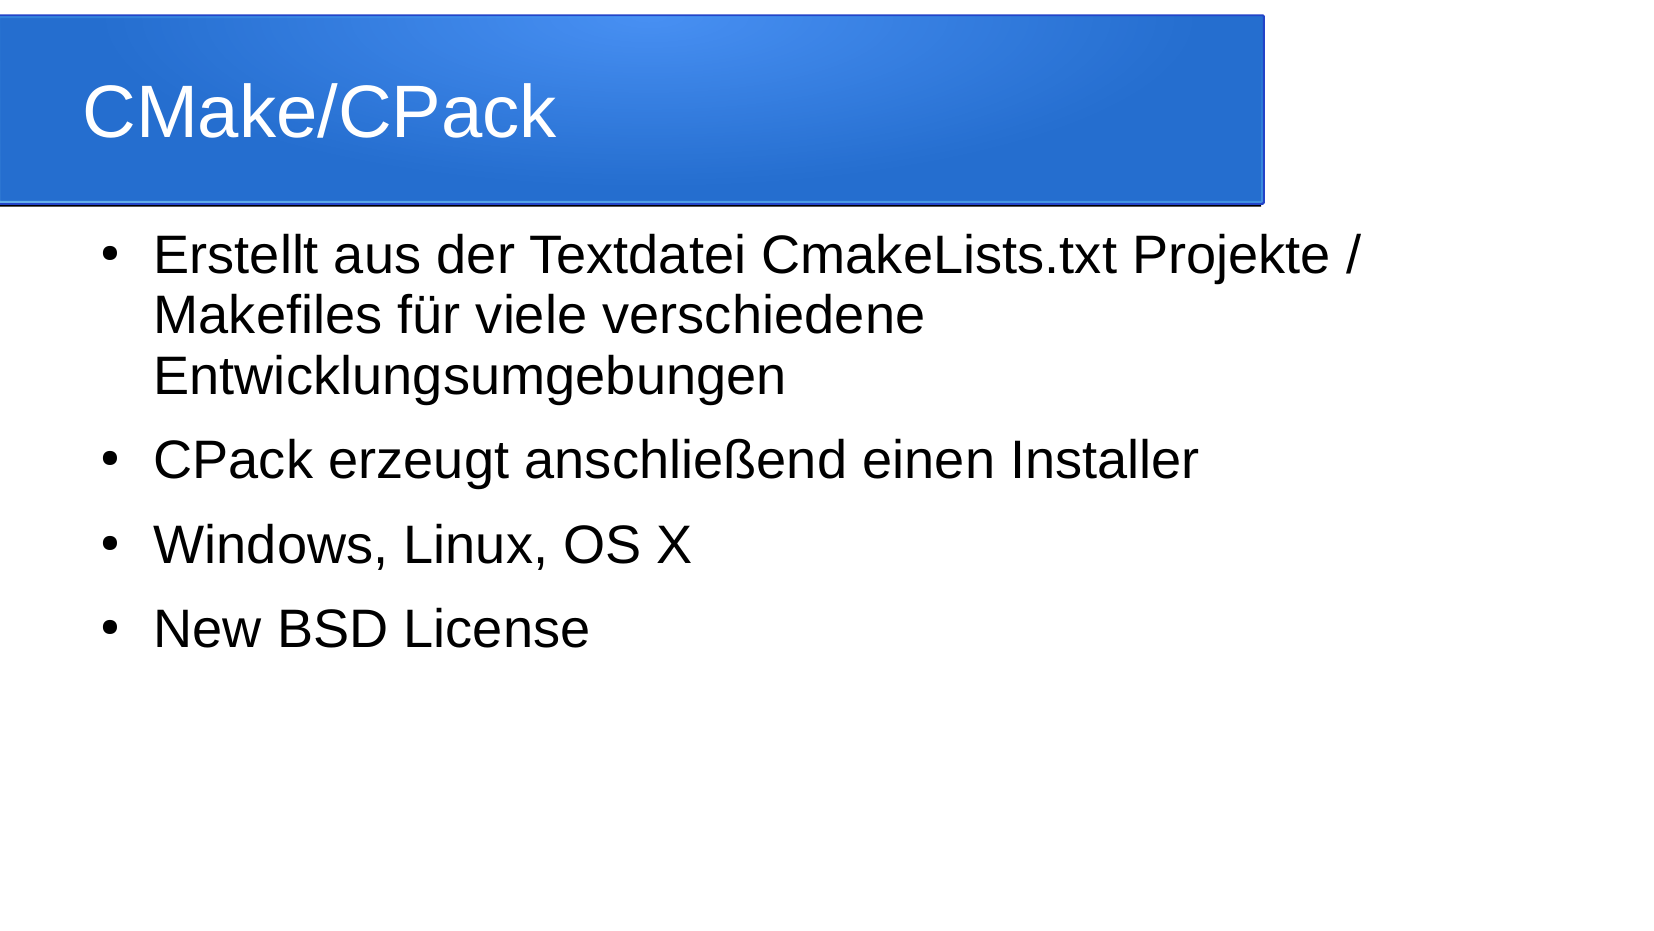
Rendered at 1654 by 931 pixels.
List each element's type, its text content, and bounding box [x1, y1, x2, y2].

title CMake/CPack [82, 35, 1235, 189]
list Erstellt aus der Textdatei CmakeLists.txt Projekte / Makefiles für viele verschiedene Entwicklungsumgebungen CPack erzeugt anschließend einen Installer Windows, Linux, OS X New BSD License [82, 224, 1571, 764]
